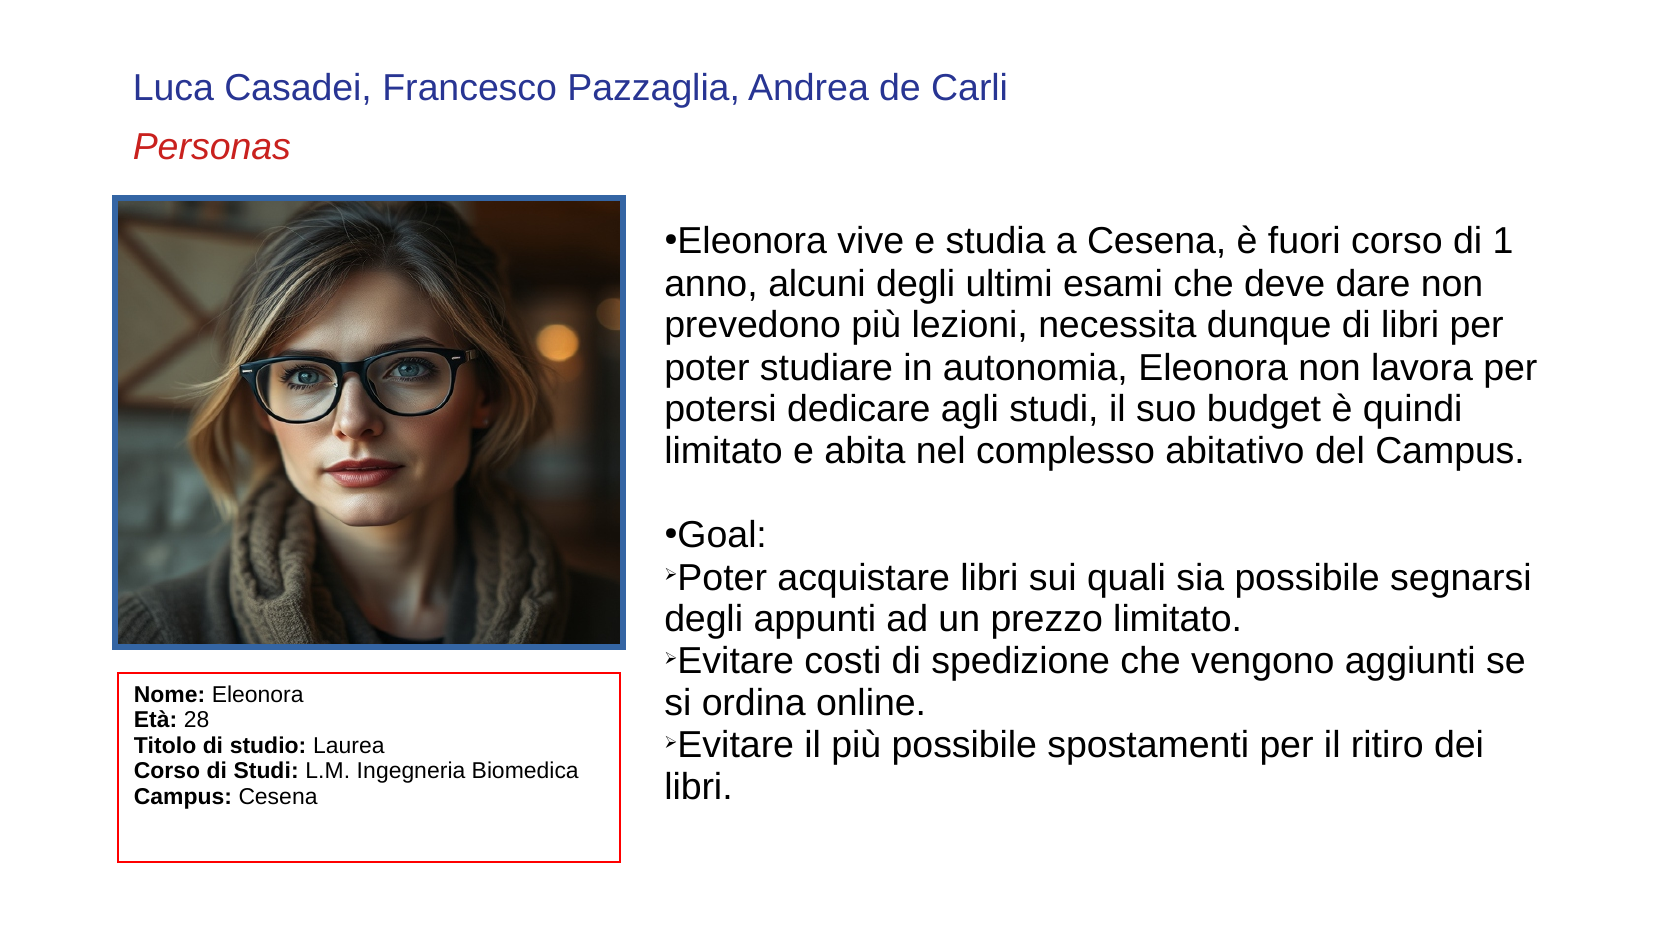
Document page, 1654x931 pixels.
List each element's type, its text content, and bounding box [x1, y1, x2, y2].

text_box Personas [118, 118, 621, 178]
picture [118, 200, 621, 644]
text_box Luca Casadei, Francesco Pazzaglia, Andrea de Carli [118, 59, 1063, 119]
text_box Eleonora vive e studia a Cesena, è fuori corso di 1 anno, alcuni degli ultimi esami che deve dare non prevedono più lezioni, necessita dunque di libri per poter studiare in autonomia, Eleonora non lavora per potersi dedicare agli studi, il suo budget è quindi limitato e abita nel complesso abitativo del Campus. Goal: Poter acquistare libri sui quali sia possibile segnarsi degli appunti ad un prezzo limitato. Evitare costi di spedizione che vengono aggiunti se si ordina online. Evitare il più possibile spostamenti per il ritiro dei libri. [649, 212, 1565, 863]
text_box Nome: Eleonora Età: 28 Titolo di studio: Laurea Corso di Studi: L.M. Ingegneria Biomedica Campus: Cesena [118, 673, 621, 863]
